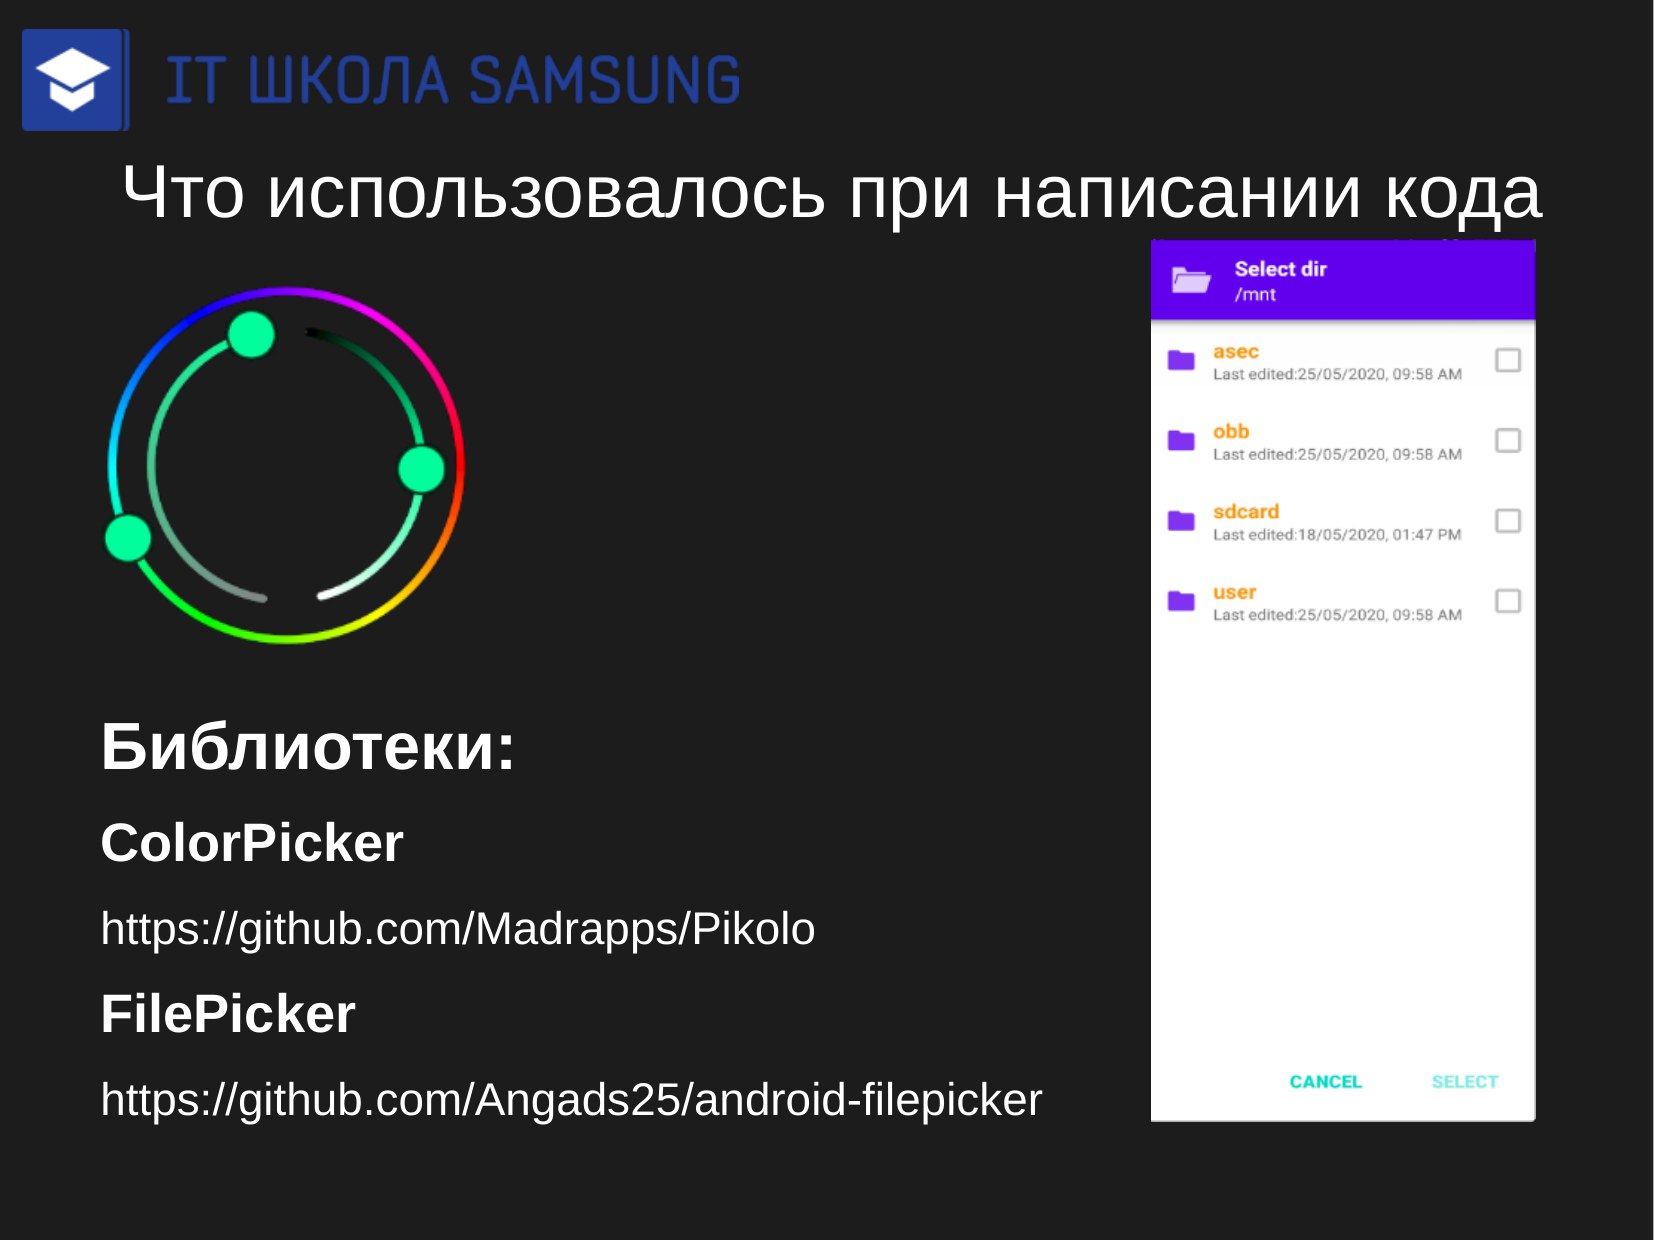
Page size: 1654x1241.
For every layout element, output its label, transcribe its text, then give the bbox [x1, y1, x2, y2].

picture [22, 29, 739, 131]
title Что использовалось при написании кода [88, 88, 1577, 296]
picture [88, 276, 473, 650]
picture [1151, 239, 1536, 1123]
list Библиотеки: ColorPicker https://github.com/Madrapps/Pikolo FilePicker https://github.com/Angads25/android-filepicker [29, 708, 1518, 1241]
